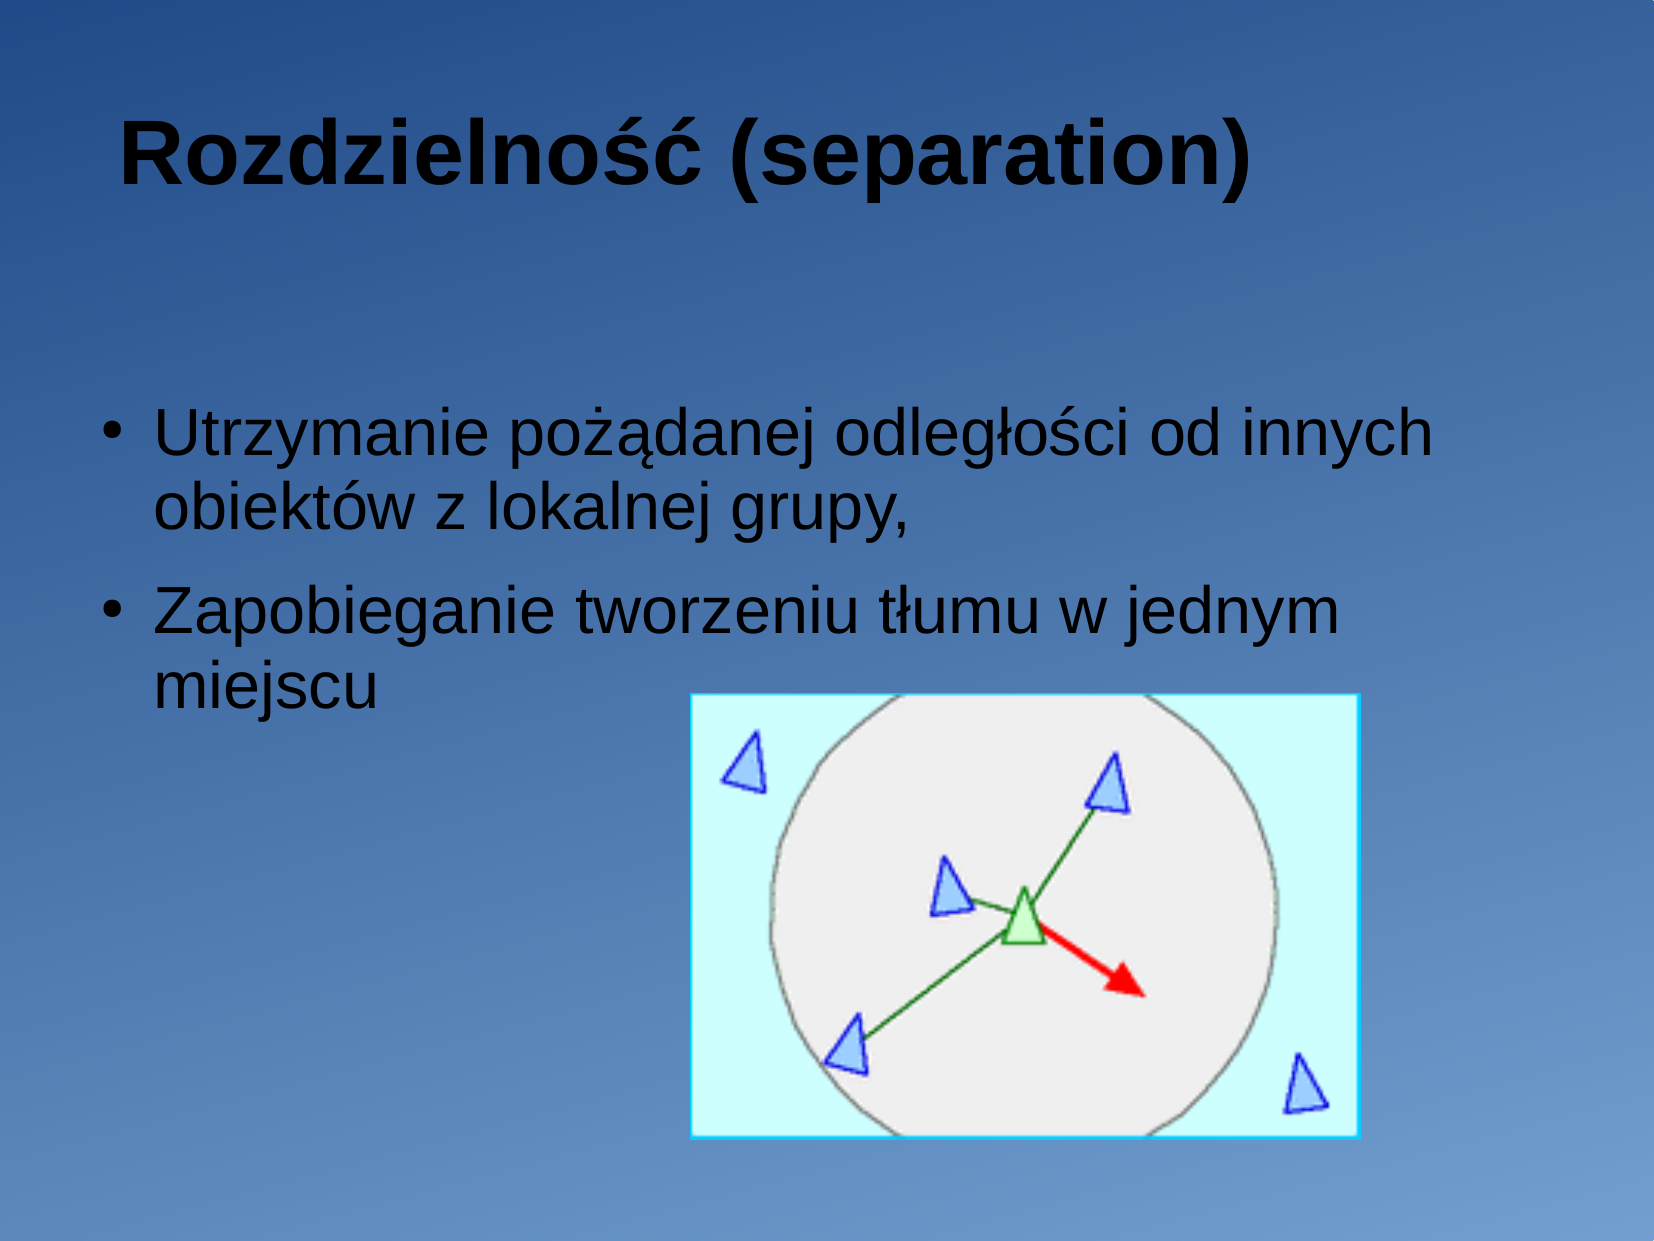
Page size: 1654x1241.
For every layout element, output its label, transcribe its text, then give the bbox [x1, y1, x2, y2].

picture [692, 695, 1357, 1136]
title Rozdzielność (separation) [82, 49, 1571, 257]
list Utrzymanie pożądanej odległości od innych obiektów z lokalnej grupy, Zapobieganie tworzeniu tłumu w jednym miejscu [82, 290, 1571, 1010]
